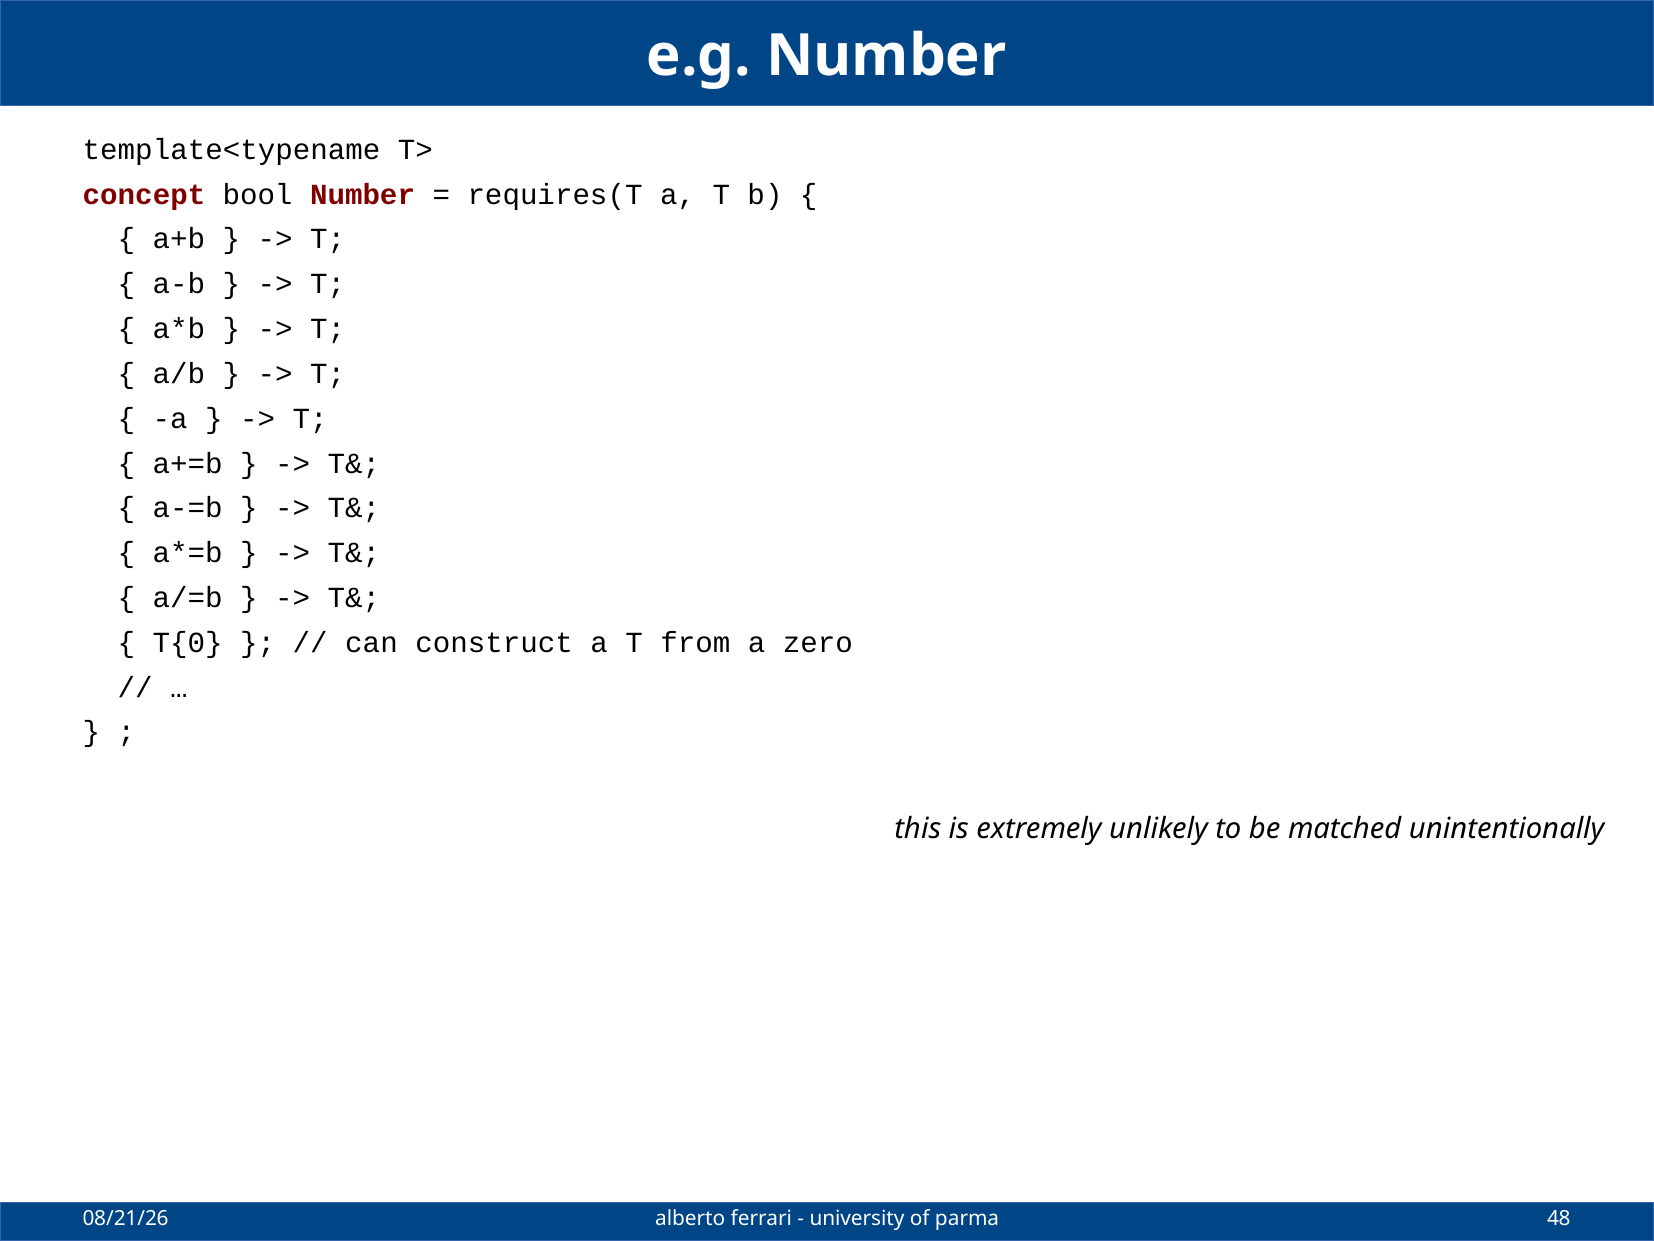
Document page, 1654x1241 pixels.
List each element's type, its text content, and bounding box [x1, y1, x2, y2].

title e.g. Number [0, 0, 1654, 106]
list template<typename T> concept bool Number = requires(T a, T b) { { a+b } -> T; { a-b } -> T; { a*b } -> T; { a/b } -> T; { -a } -> T; { a+=b } -> T&; { a-=b } -> T&; { a*=b } -> T&; { a/=b } -> T&; { T{0} }; // can construct a T from a zero // … } ; this is extremely unlikely to be matched unintentionally [82, 135, 1606, 1156]
